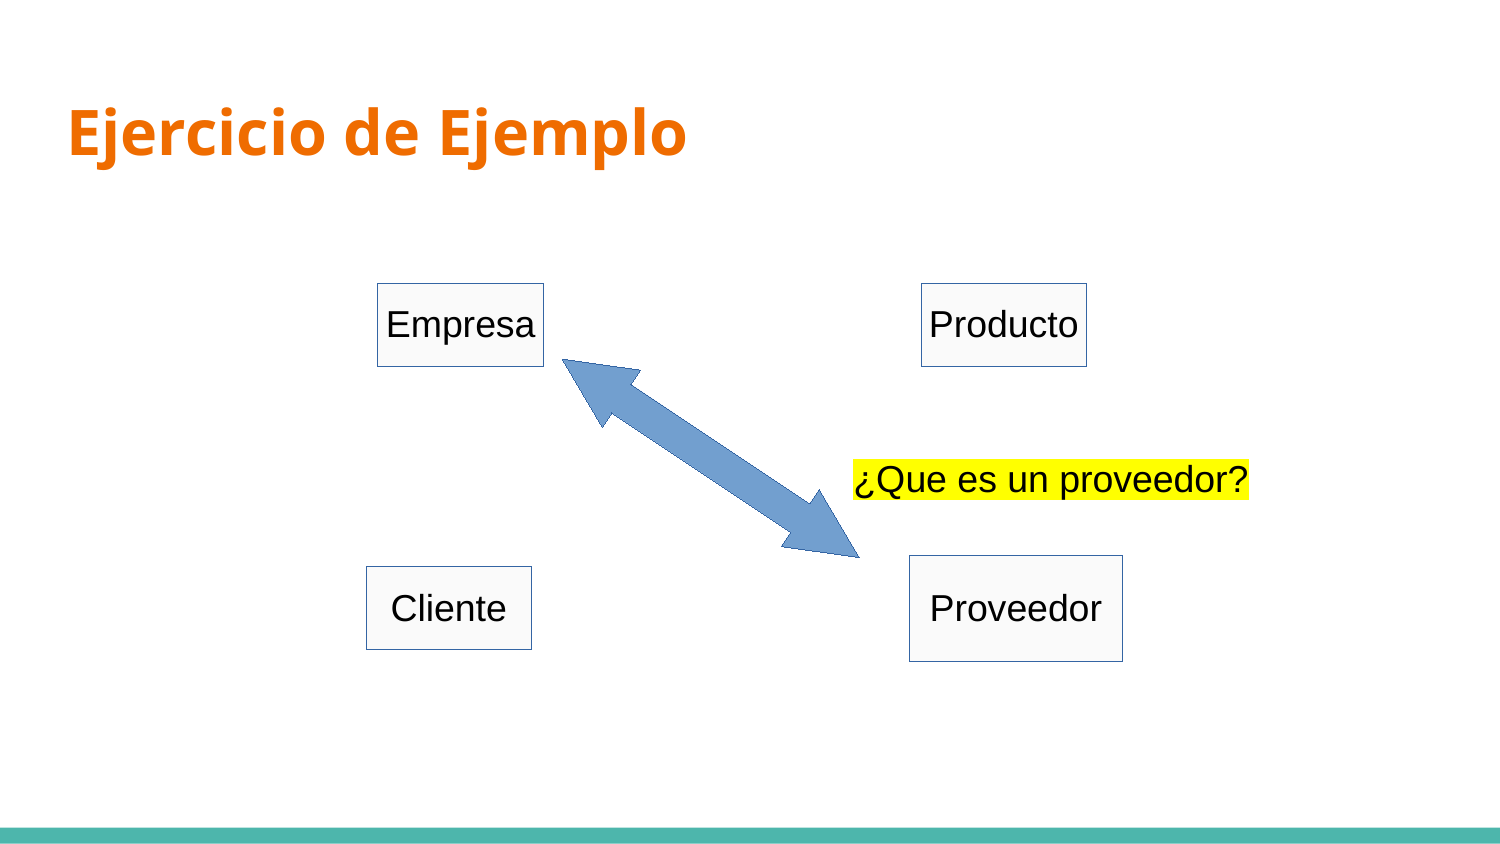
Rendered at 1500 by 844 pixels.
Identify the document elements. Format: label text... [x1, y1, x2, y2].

text_box Proveedor [909, 555, 1123, 662]
text_box [562, 359, 860, 558]
text_box Empresa [377, 283, 544, 367]
title Ejercicio de Ejemplo [51, 72, 1449, 189]
text_box ¿Que es un proveedor? [838, 451, 1300, 508]
text_box Producto [921, 283, 1087, 367]
text_box Cliente [366, 566, 532, 650]
